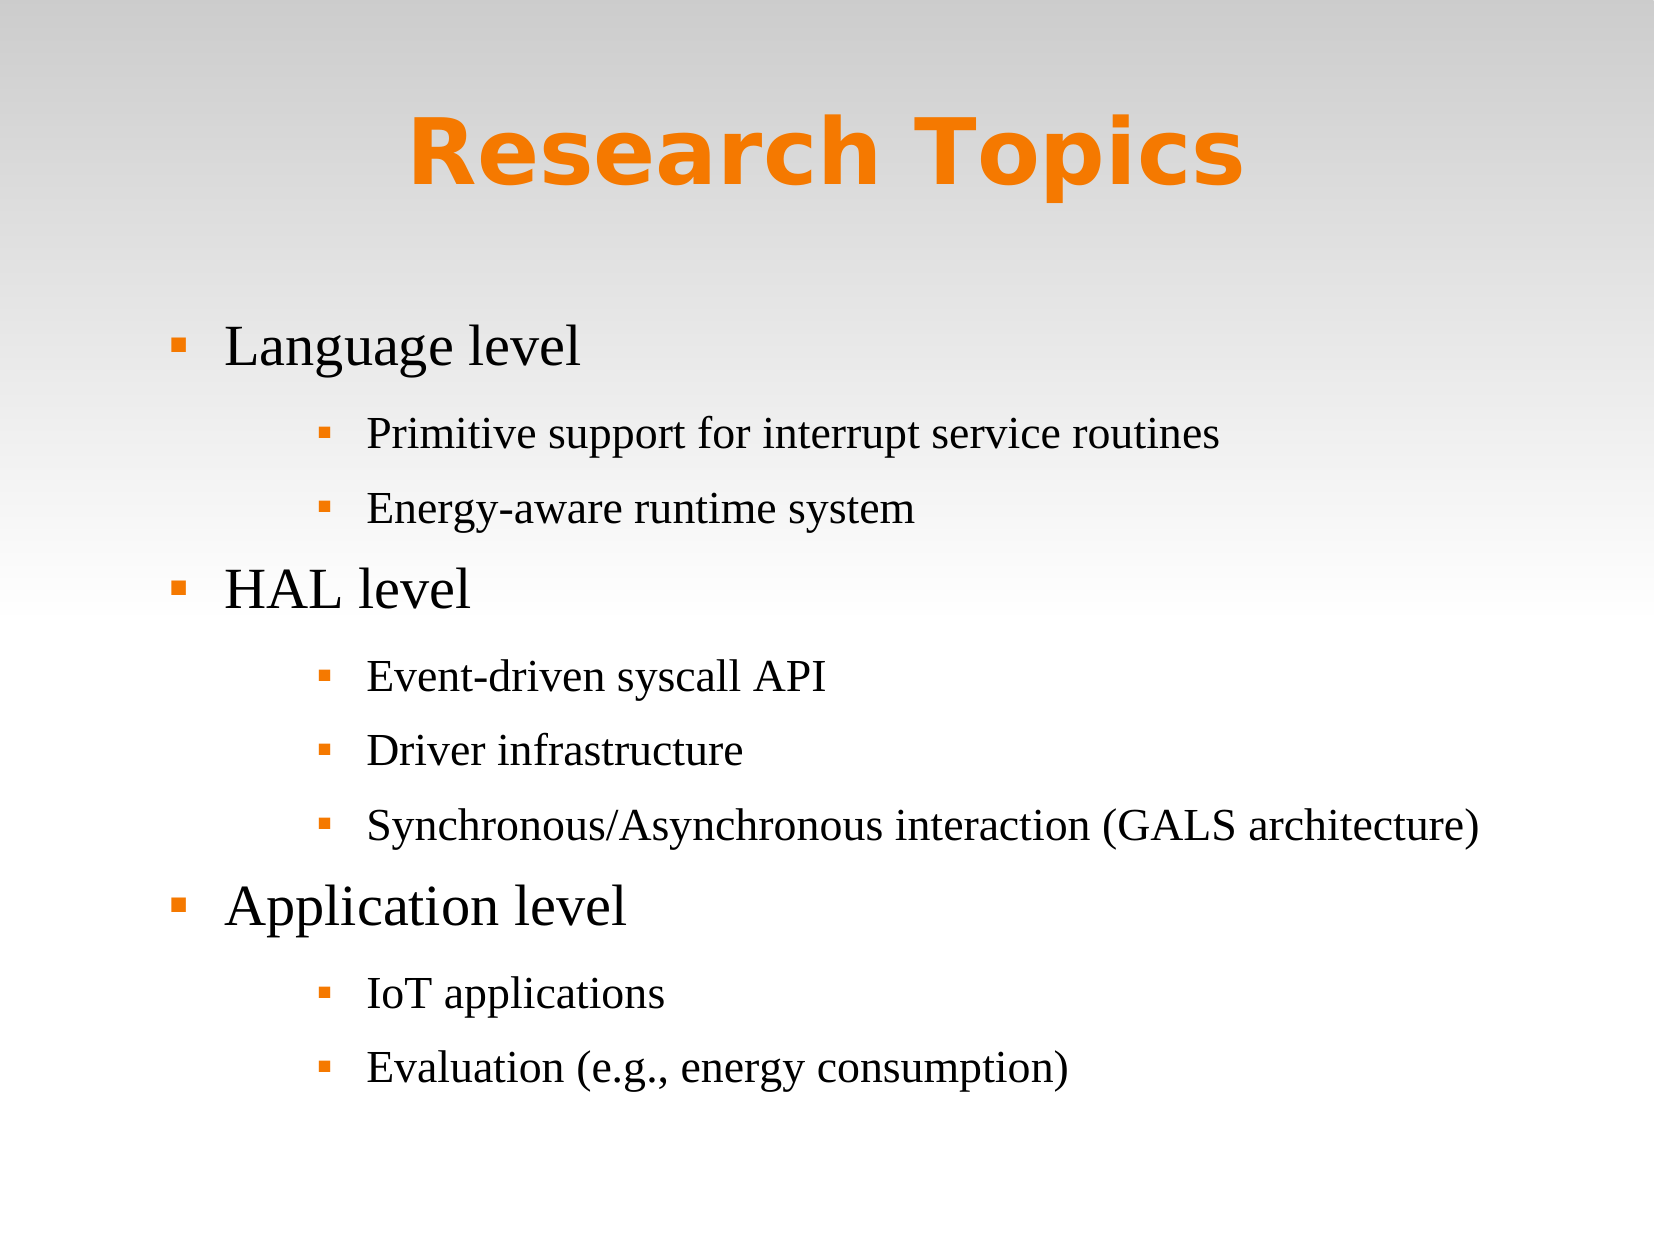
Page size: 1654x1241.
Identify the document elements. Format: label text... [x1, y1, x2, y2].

list Language level Primitive support for interrupt service routines Energy-aware runtime system HAL level Event-driven syscall API Driver infrastructure Synchronous/Asynchronous interaction (GALS architecture) Application level IoT applications Evaluation (e.g., energy consumption) [82, 313, 1538, 1220]
title Research Topics [82, 49, 1571, 257]
